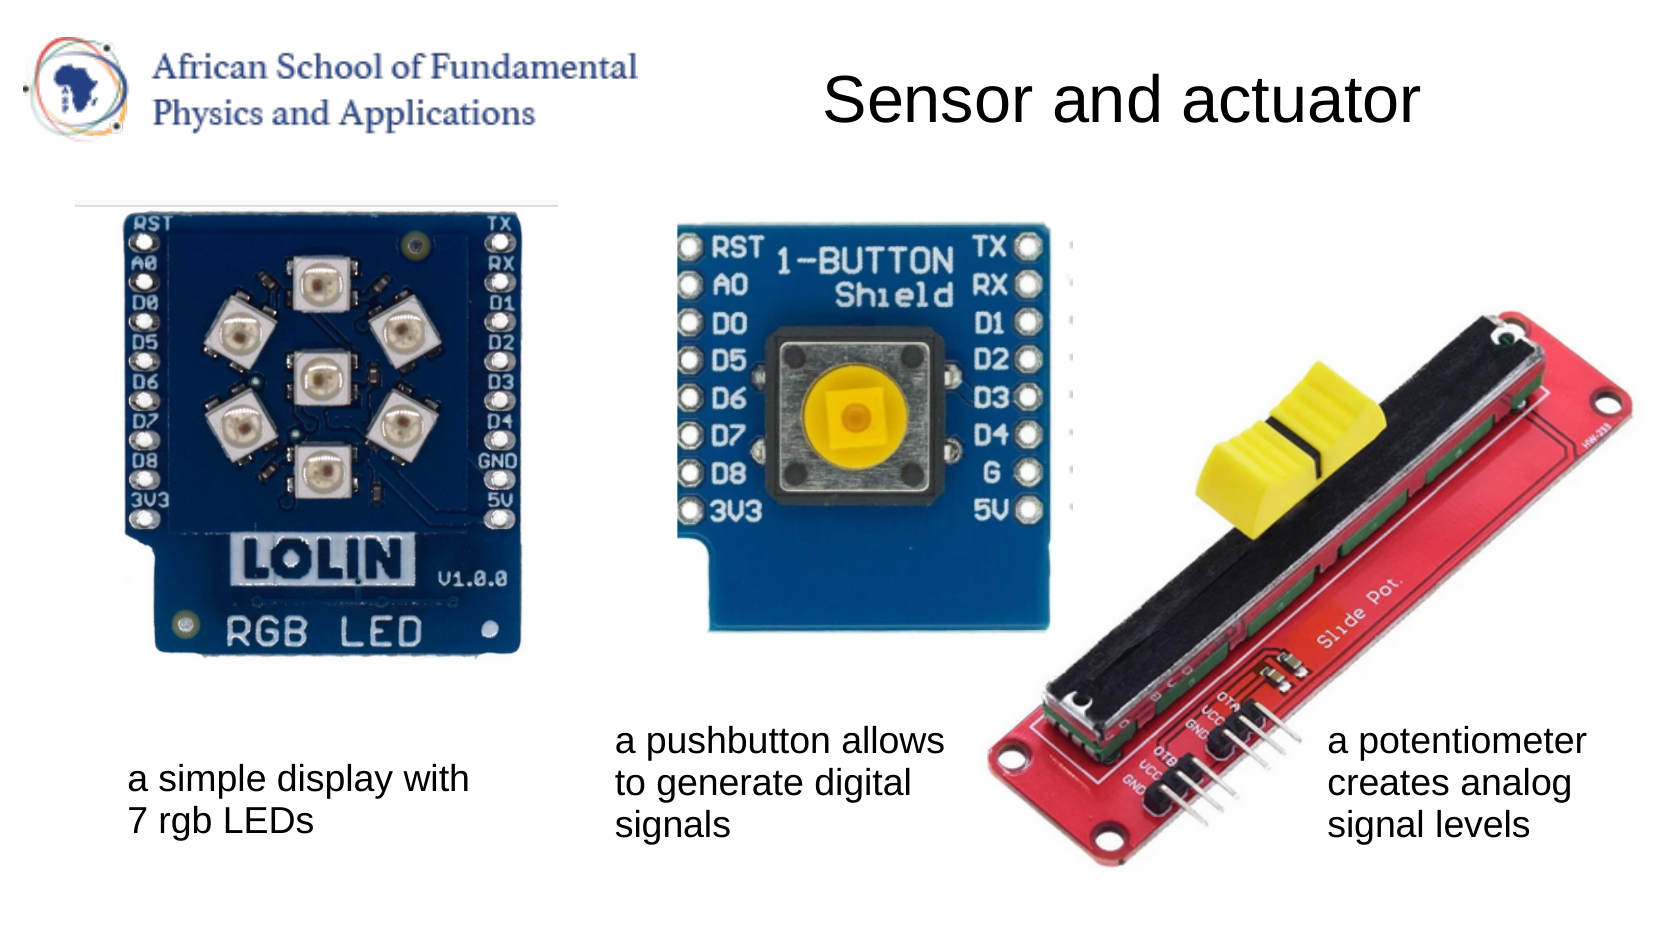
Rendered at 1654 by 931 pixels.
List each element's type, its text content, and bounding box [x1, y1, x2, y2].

picture [23, 37, 635, 142]
picture [75, 200, 558, 676]
text_box a potentiometer creates analog signal levels [1312, 712, 1603, 854]
title Sensor and actuator [635, 21, 1610, 177]
text_box a pushbutton allows to generate digital signals [600, 712, 961, 854]
text_box a simple display with 7 rgb LEDs [112, 750, 486, 849]
picture [637, 187, 1654, 901]
